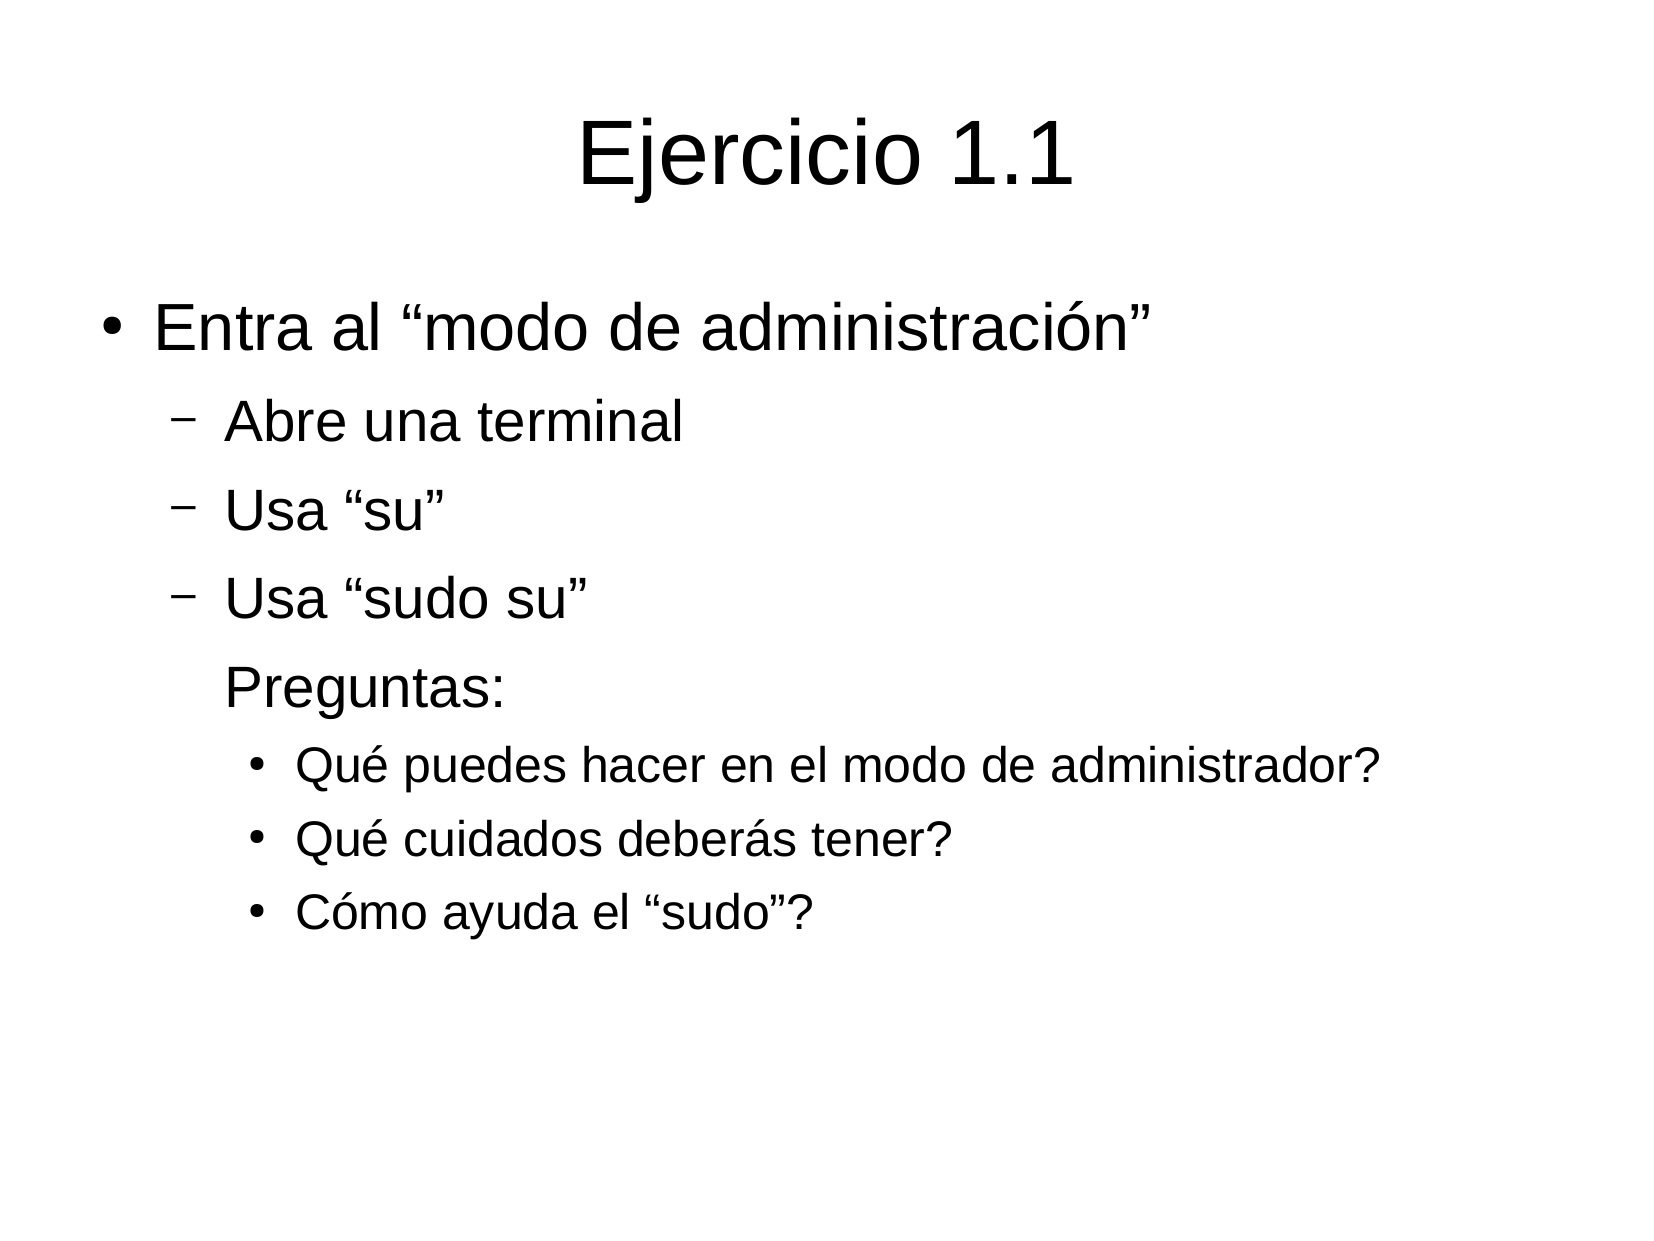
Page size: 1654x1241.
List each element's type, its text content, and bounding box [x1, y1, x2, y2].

title Ejercicio 1.1 [82, 49, 1571, 257]
list Entra al “modo de administración” Abre una terminal Usa “su” Usa “sudo su” Preguntas: Qué puedes hacer en el modo de administrador? Qué cuidados deberás tener? Cómo ayuda el “sudo”? [82, 290, 1571, 1010]
